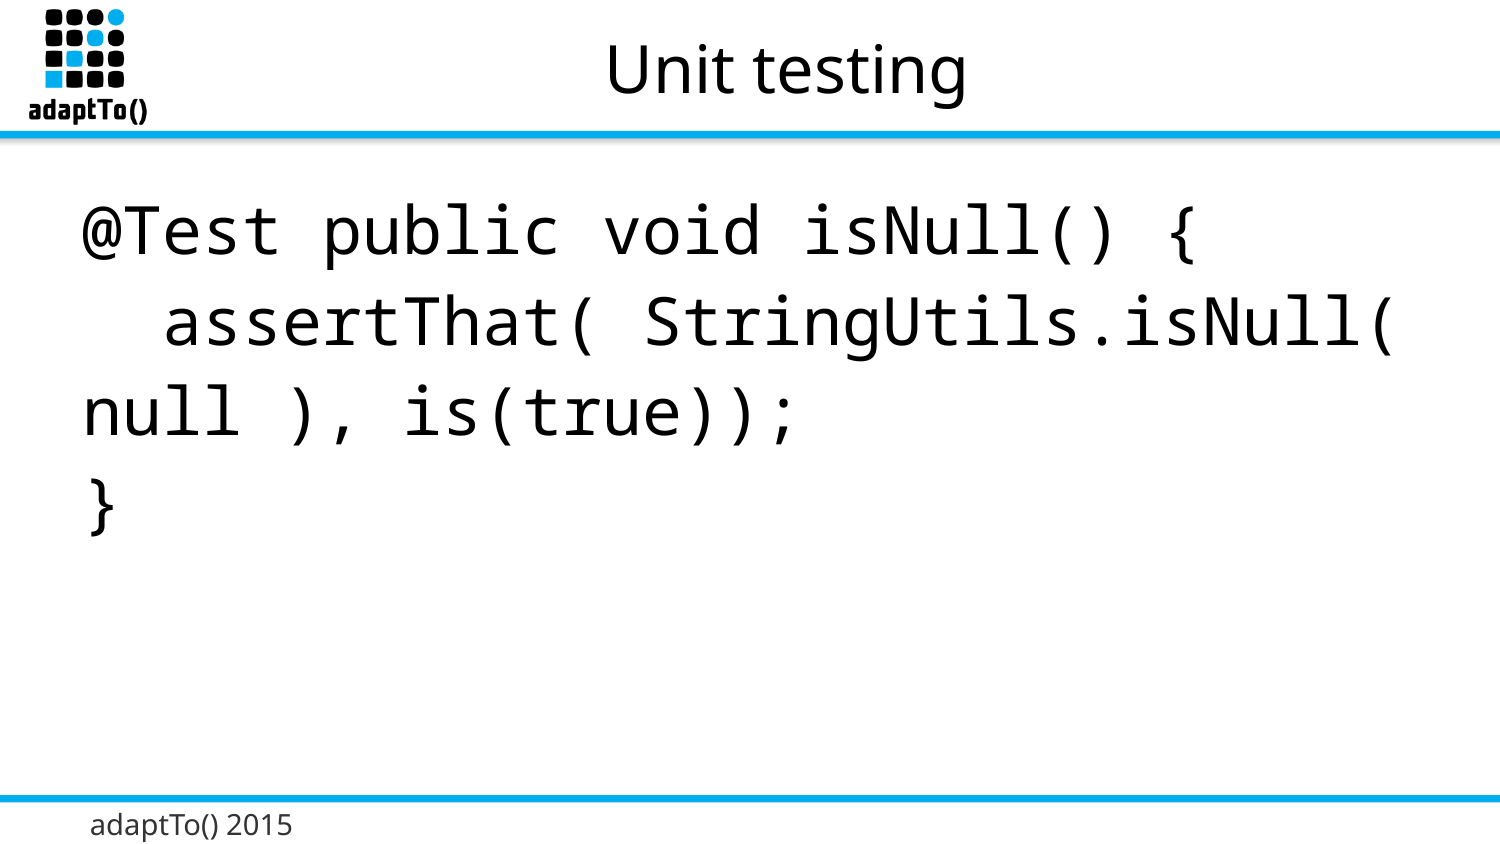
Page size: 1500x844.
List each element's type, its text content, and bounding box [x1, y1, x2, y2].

picture [27, 6, 148, 126]
list @Test public void isNull() { assertThat( StringUtils.isNull( null ), is(true)); } [52, 183, 1447, 760]
title Unit testing [150, 15, 1425, 121]
